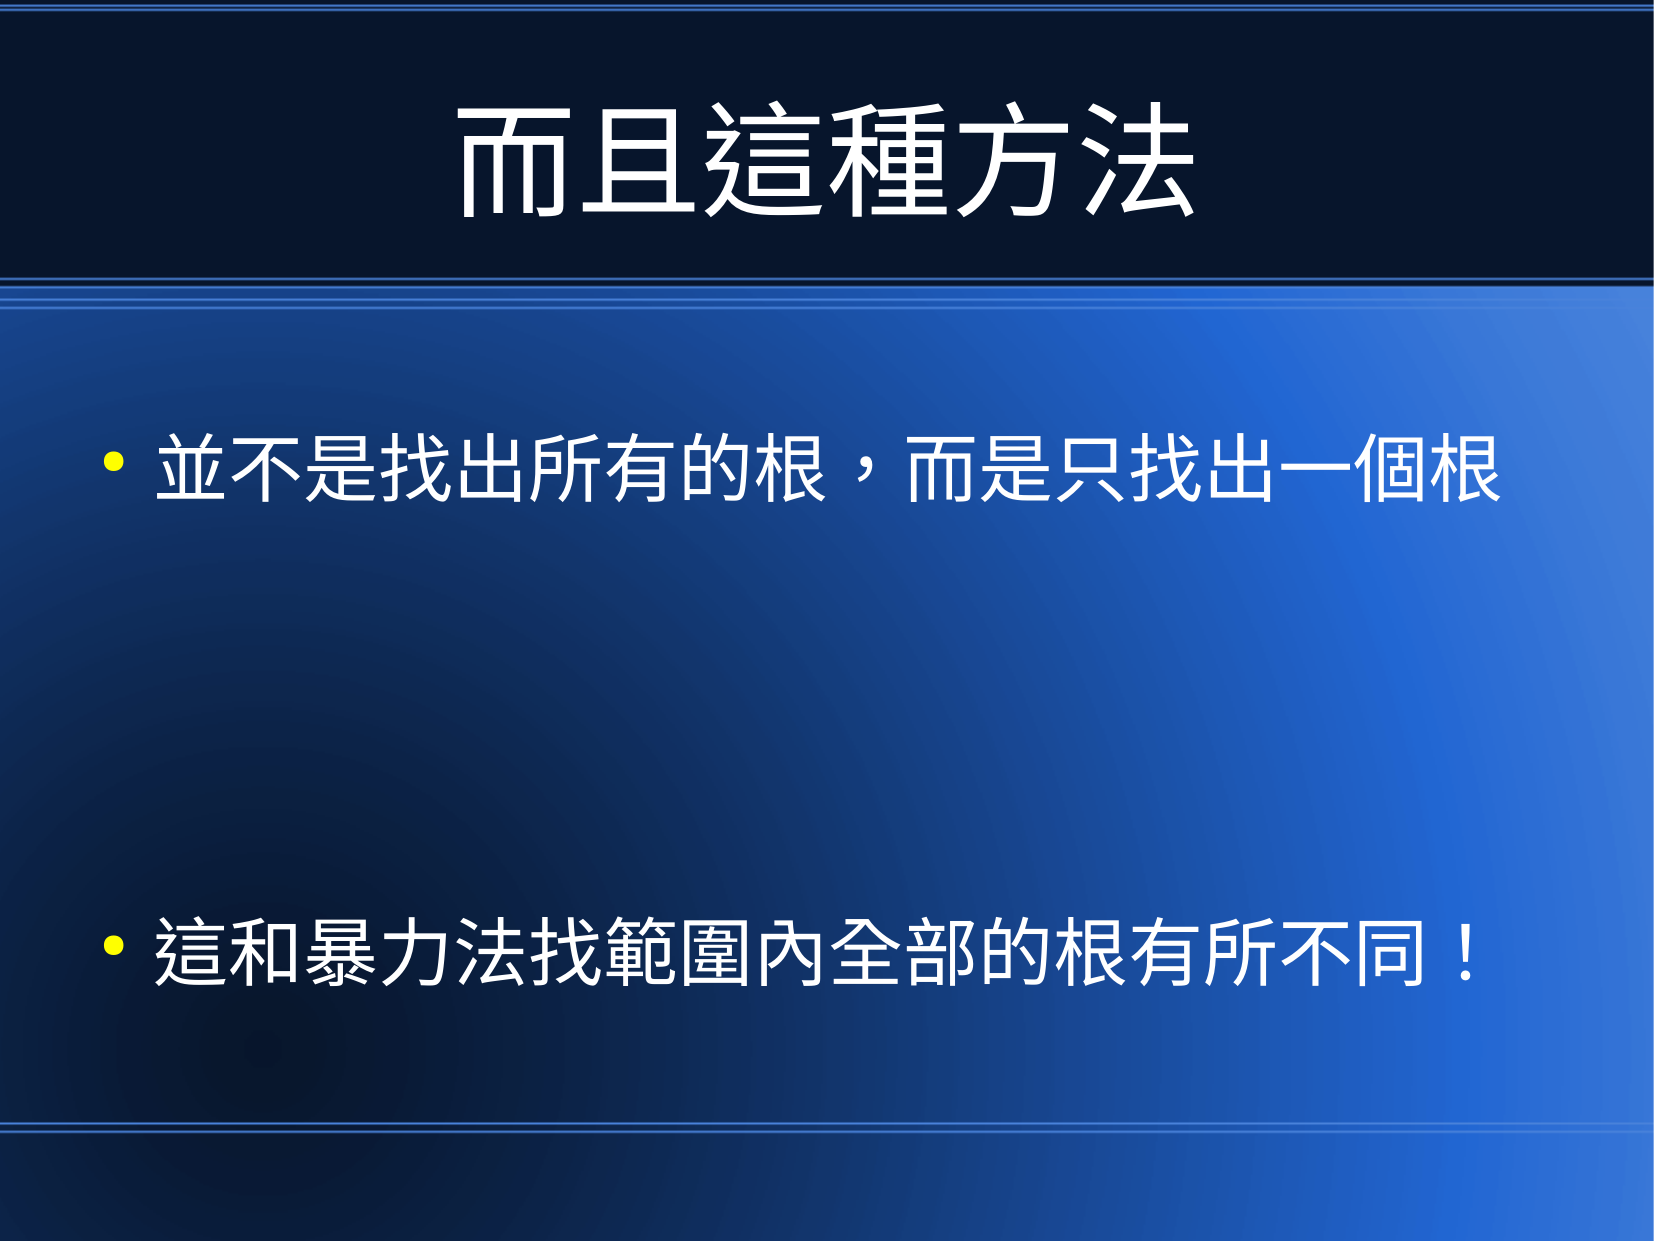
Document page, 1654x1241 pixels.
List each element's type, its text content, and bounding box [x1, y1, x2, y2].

picture [0, 0, 1654, 1241]
list 並不是找出所有的根，而是只找出一個根 這和暴力法找範圍內全部的根有所不同！ [82, 355, 1571, 1241]
title 而且這種方法 [82, 49, 1571, 257]
